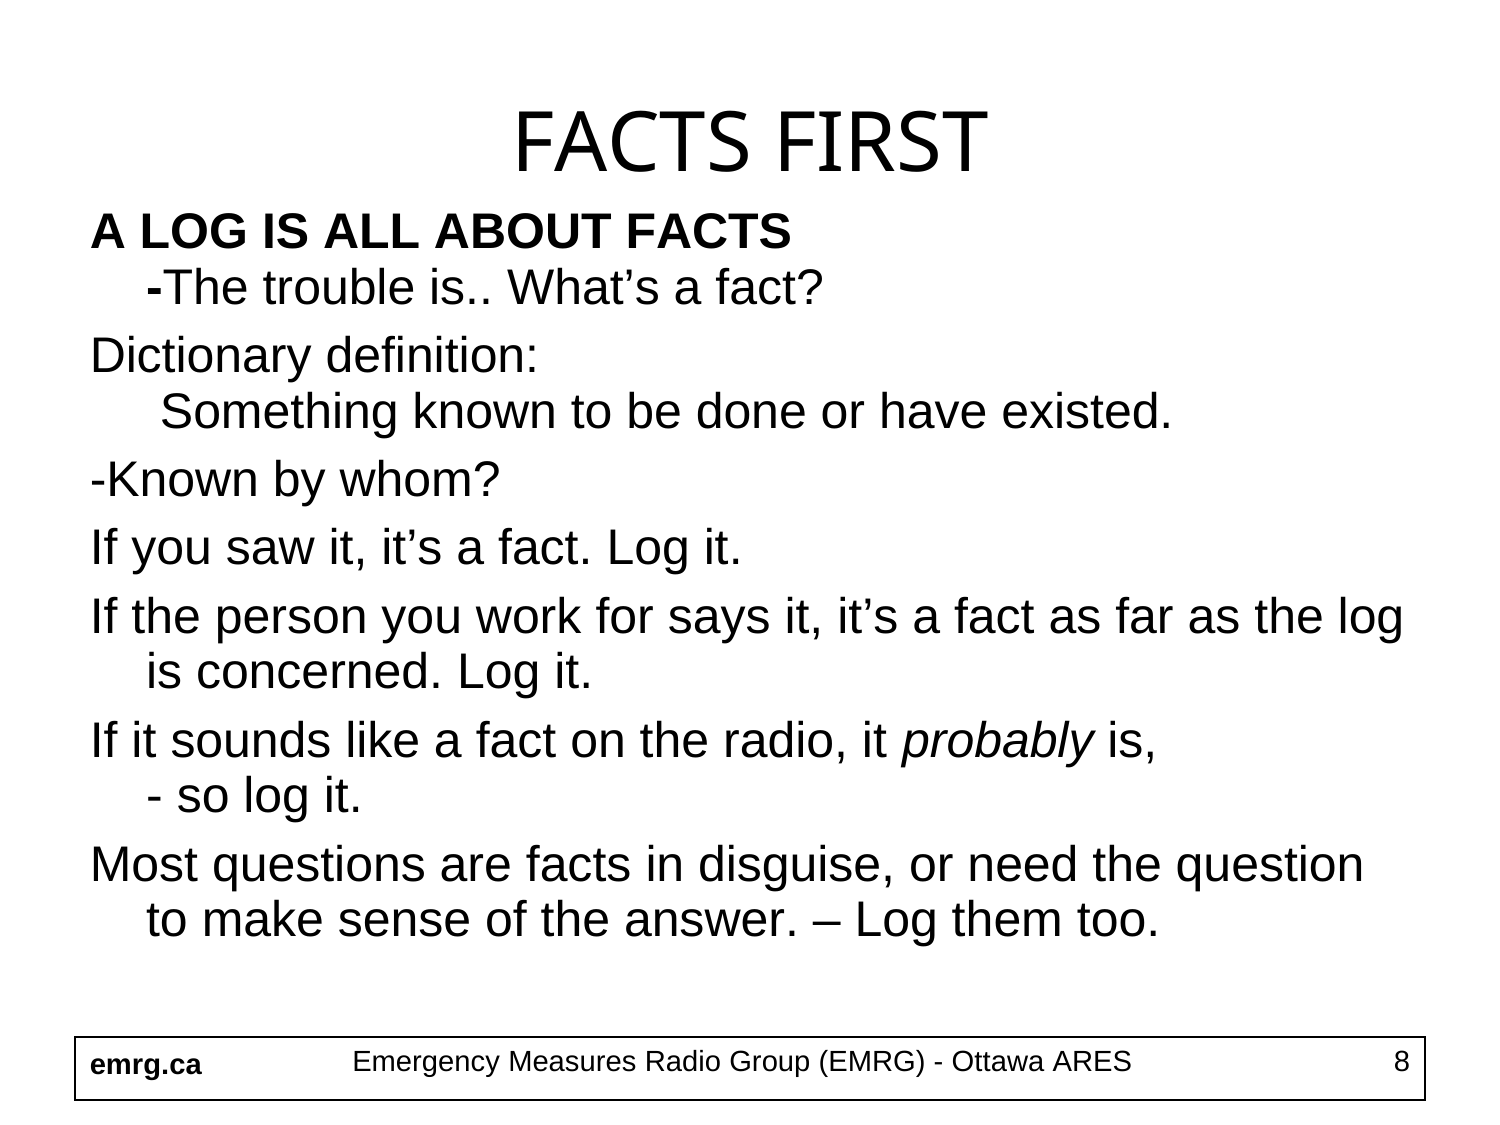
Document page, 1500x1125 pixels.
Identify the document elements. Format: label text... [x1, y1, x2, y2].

list A LOG IS ALL ABOUT FACTS -The trouble is.. What’s a fact? Dictionary definition: Something known to be done or have existed. -Known by whom? If you saw it, it’s a fact. Log it. If the person you work for says it, it’s a fact as far as the log is concerned. Log it. If it sounds like a fact on the radio, it probably is, - so log it. Most questions are facts in disguise, or need the question to make sense of the answer. – Log them too. [75, 195, 1426, 1007]
title FACTS FIRST [75, 45, 1426, 195]
